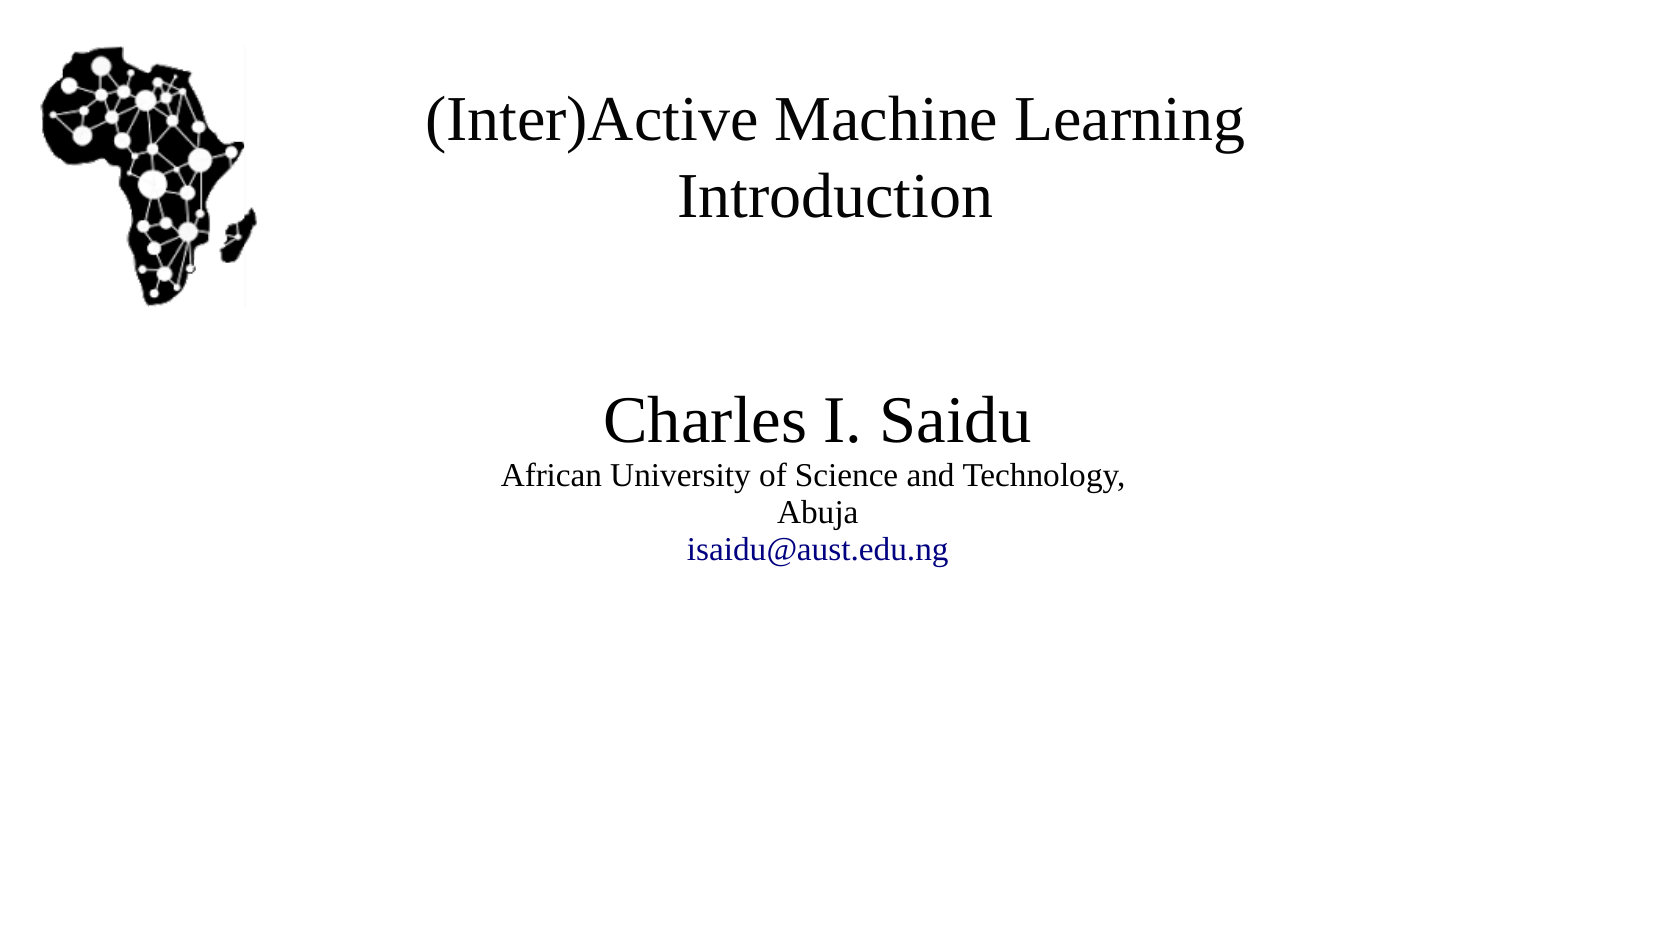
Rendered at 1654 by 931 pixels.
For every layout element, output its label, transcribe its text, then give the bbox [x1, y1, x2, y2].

subtitle Charles I. Saidu African University of Science and Technology, Abuja isaidu@aust.edu.ng [153, 224, 1483, 764]
title (Inter)Active Machine Learning Introduction [279, 76, 1501, 231]
picture [19, 46, 279, 307]
